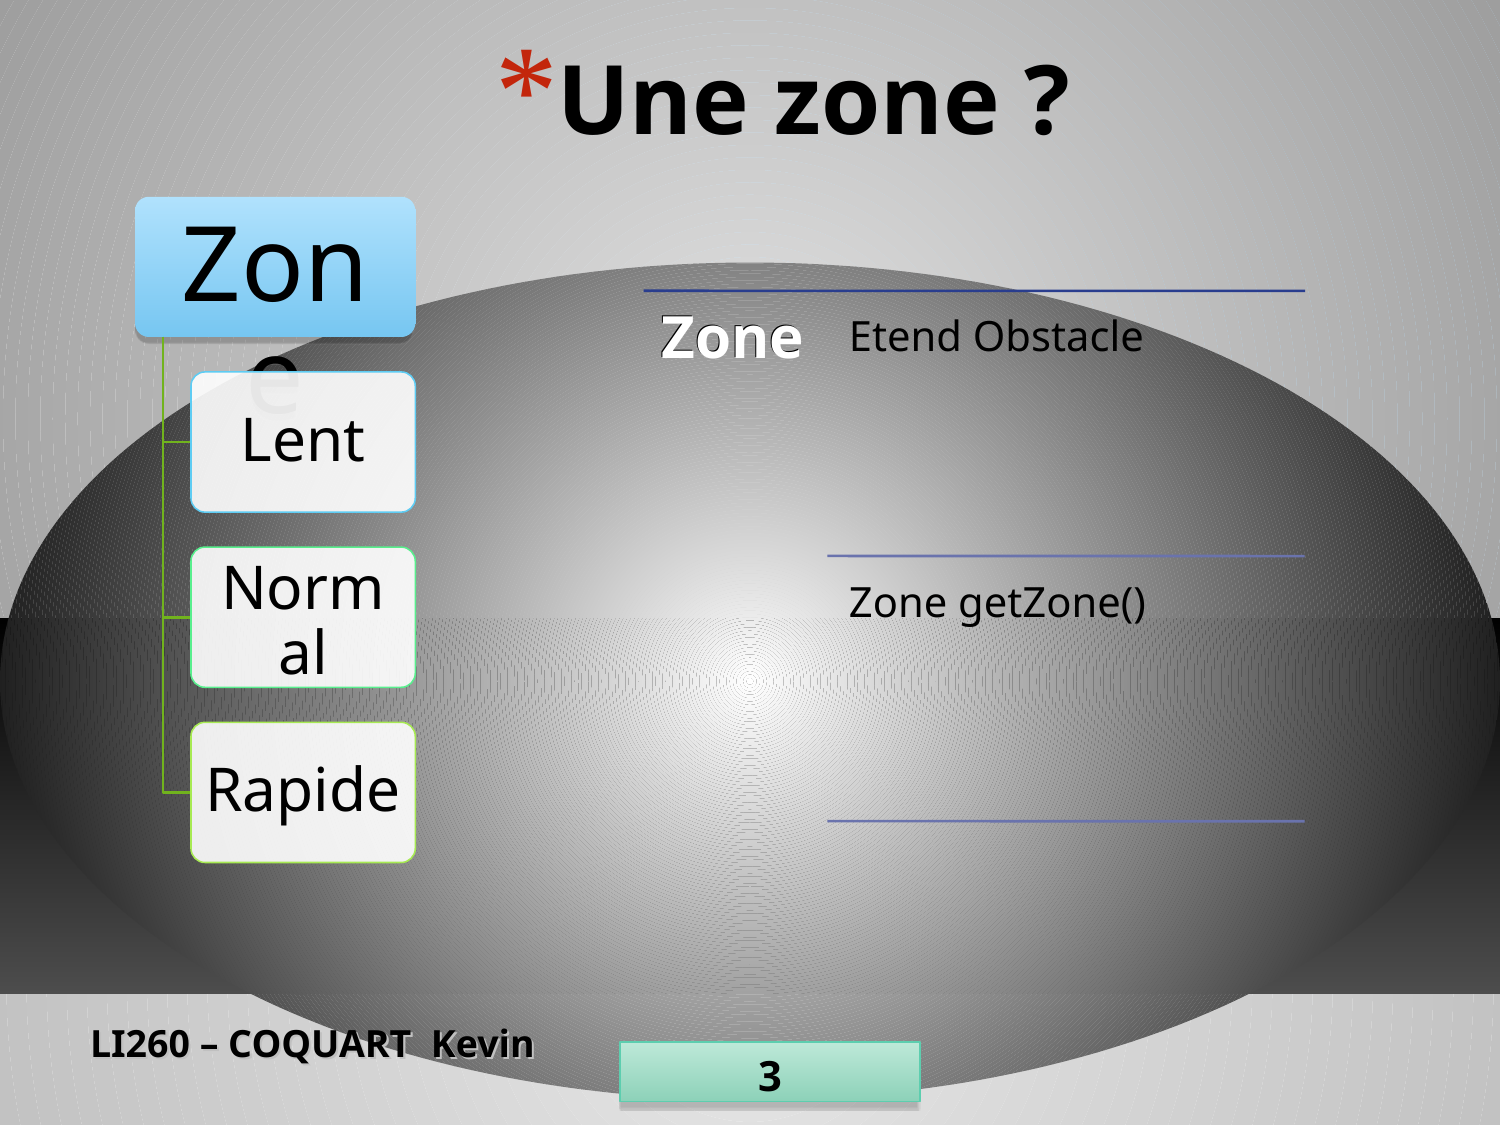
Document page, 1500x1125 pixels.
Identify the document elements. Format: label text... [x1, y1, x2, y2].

title Une zone ? [454, 30, 1086, 219]
text_box Zone getZone() [836, 568, 1305, 821]
text_box 3 [620, 1041, 921, 1102]
text_box Zone [135, 196, 416, 337]
text_box LI260 – COQUART Kevin [75, 1012, 625, 1073]
text_box Lent [190, 371, 416, 513]
text_box Etend Obstacle [836, 303, 1305, 556]
text_box Rapide [190, 722, 416, 863]
text_box Normal [190, 547, 416, 688]
text_box Zone [643, 290, 828, 835]
